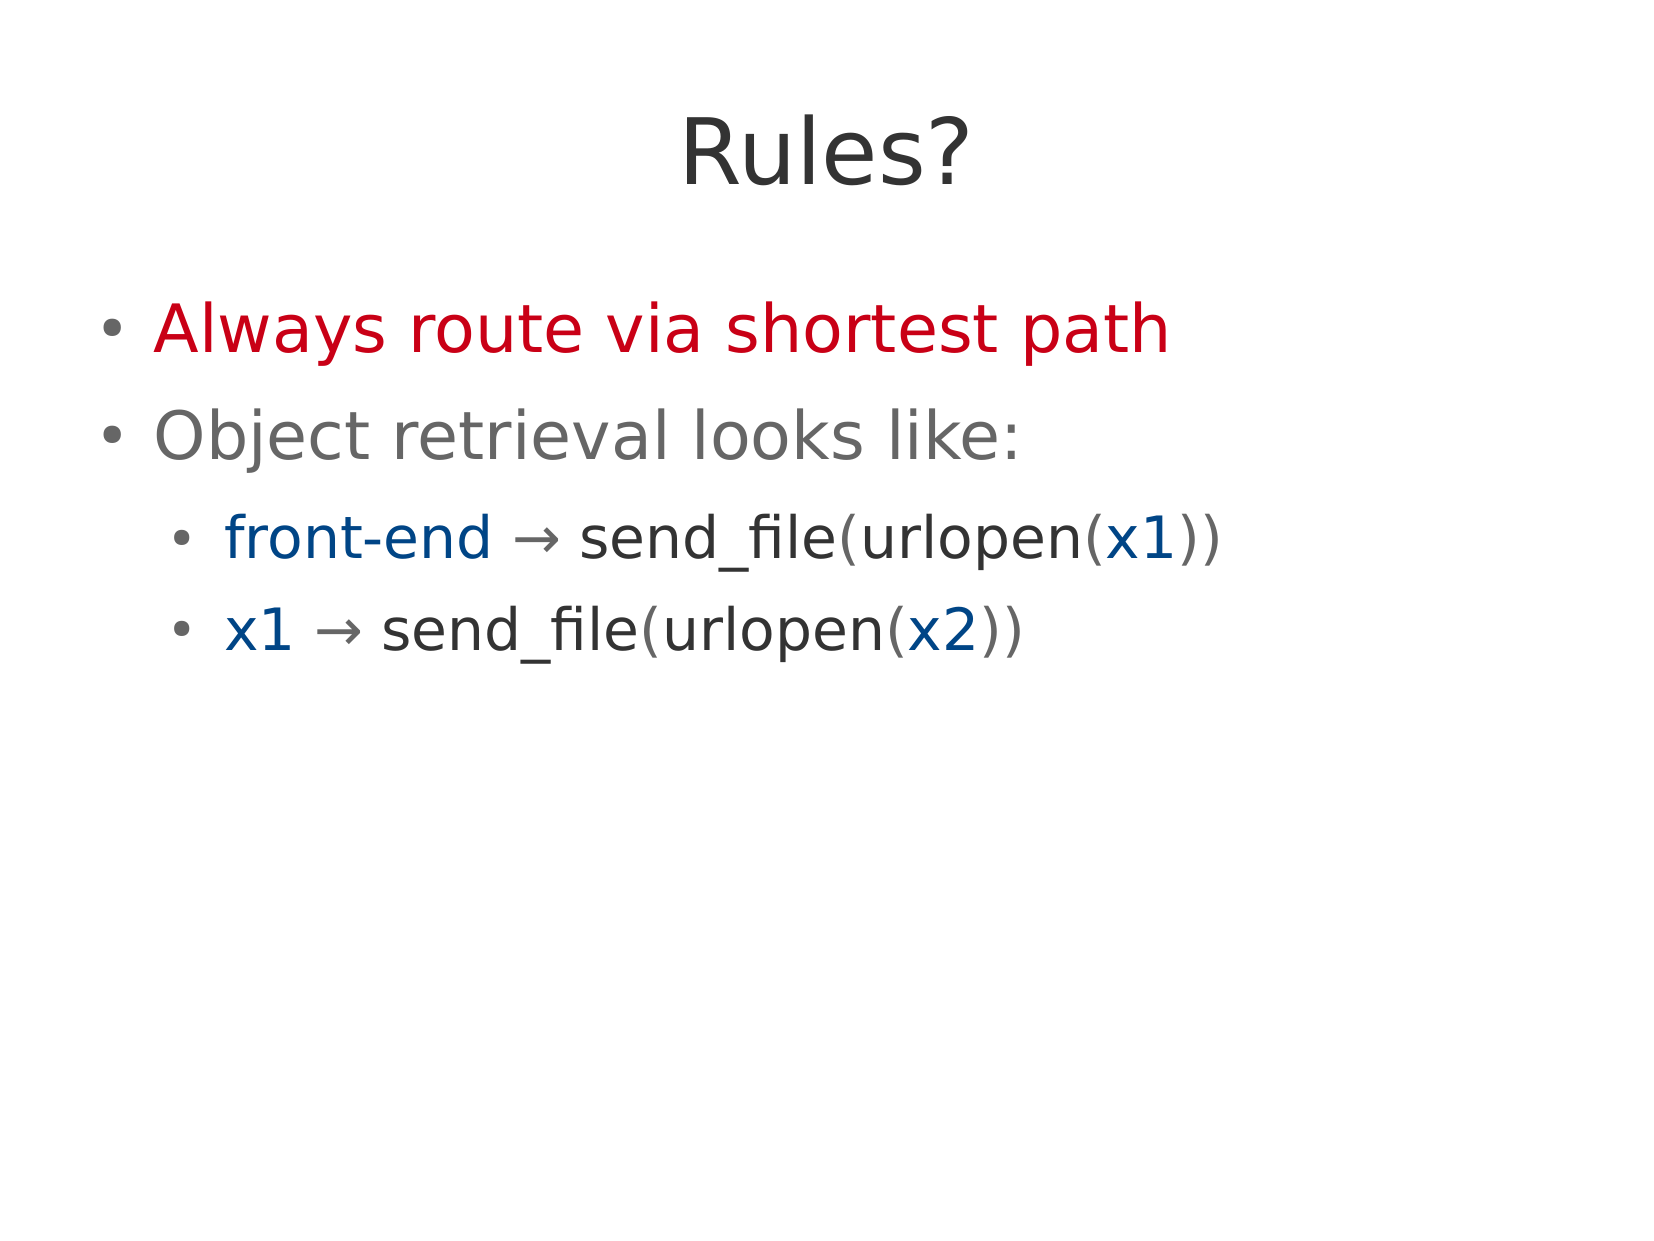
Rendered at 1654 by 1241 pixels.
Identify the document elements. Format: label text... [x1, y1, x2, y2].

title Rules? [82, 56, 1571, 250]
list Always route via shortest path Object retrieval looks like: front-end → send_file(urlopen(x1)) x1 → send_file(urlopen(x2)) [82, 290, 1571, 1109]
